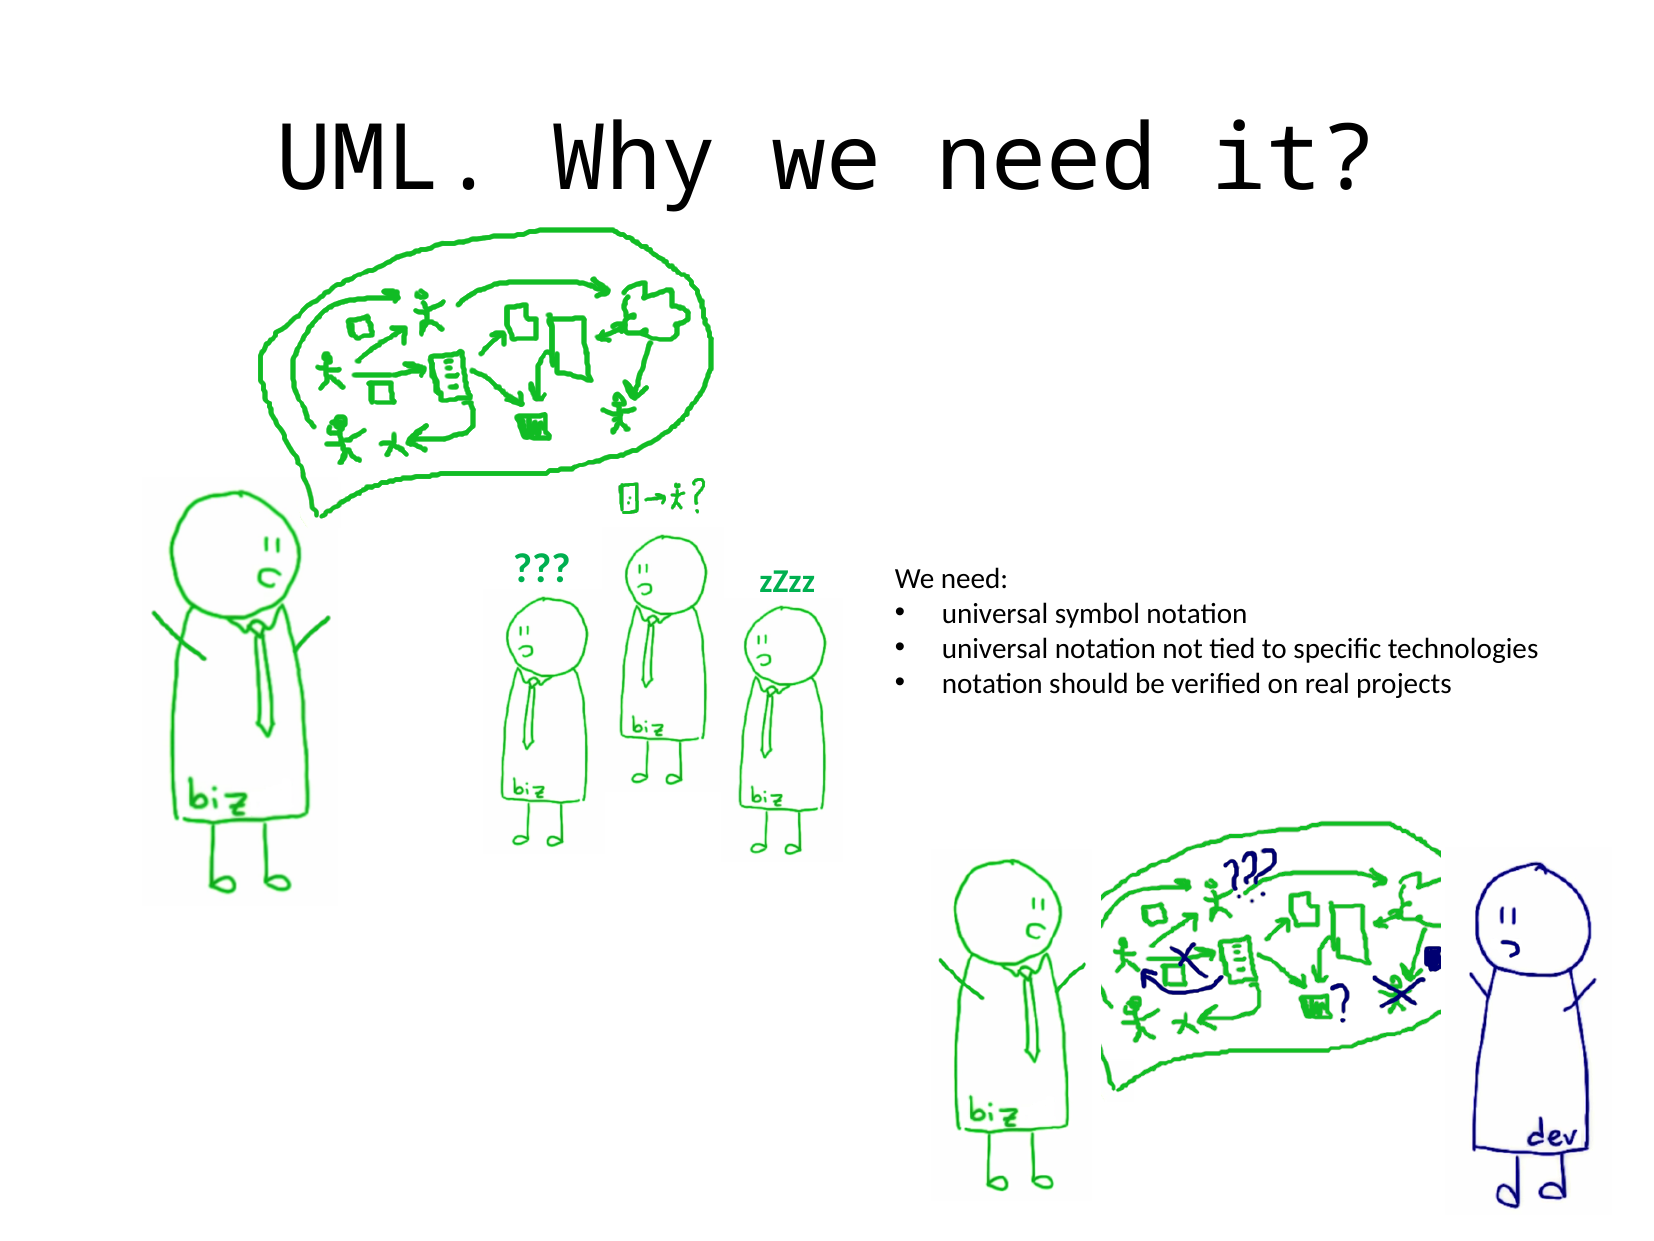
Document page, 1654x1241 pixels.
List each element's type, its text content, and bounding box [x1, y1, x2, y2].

text_box ??? [497, 532, 590, 599]
picture [922, 791, 1612, 1215]
title UML. Why we need it? [82, 49, 1571, 257]
text_box We need: universal symbol notation universal notation not tied to specific technologies notation should be verified on real projects [880, 551, 1578, 709]
picture [132, 211, 843, 914]
text_box zZzz [744, 551, 837, 608]
